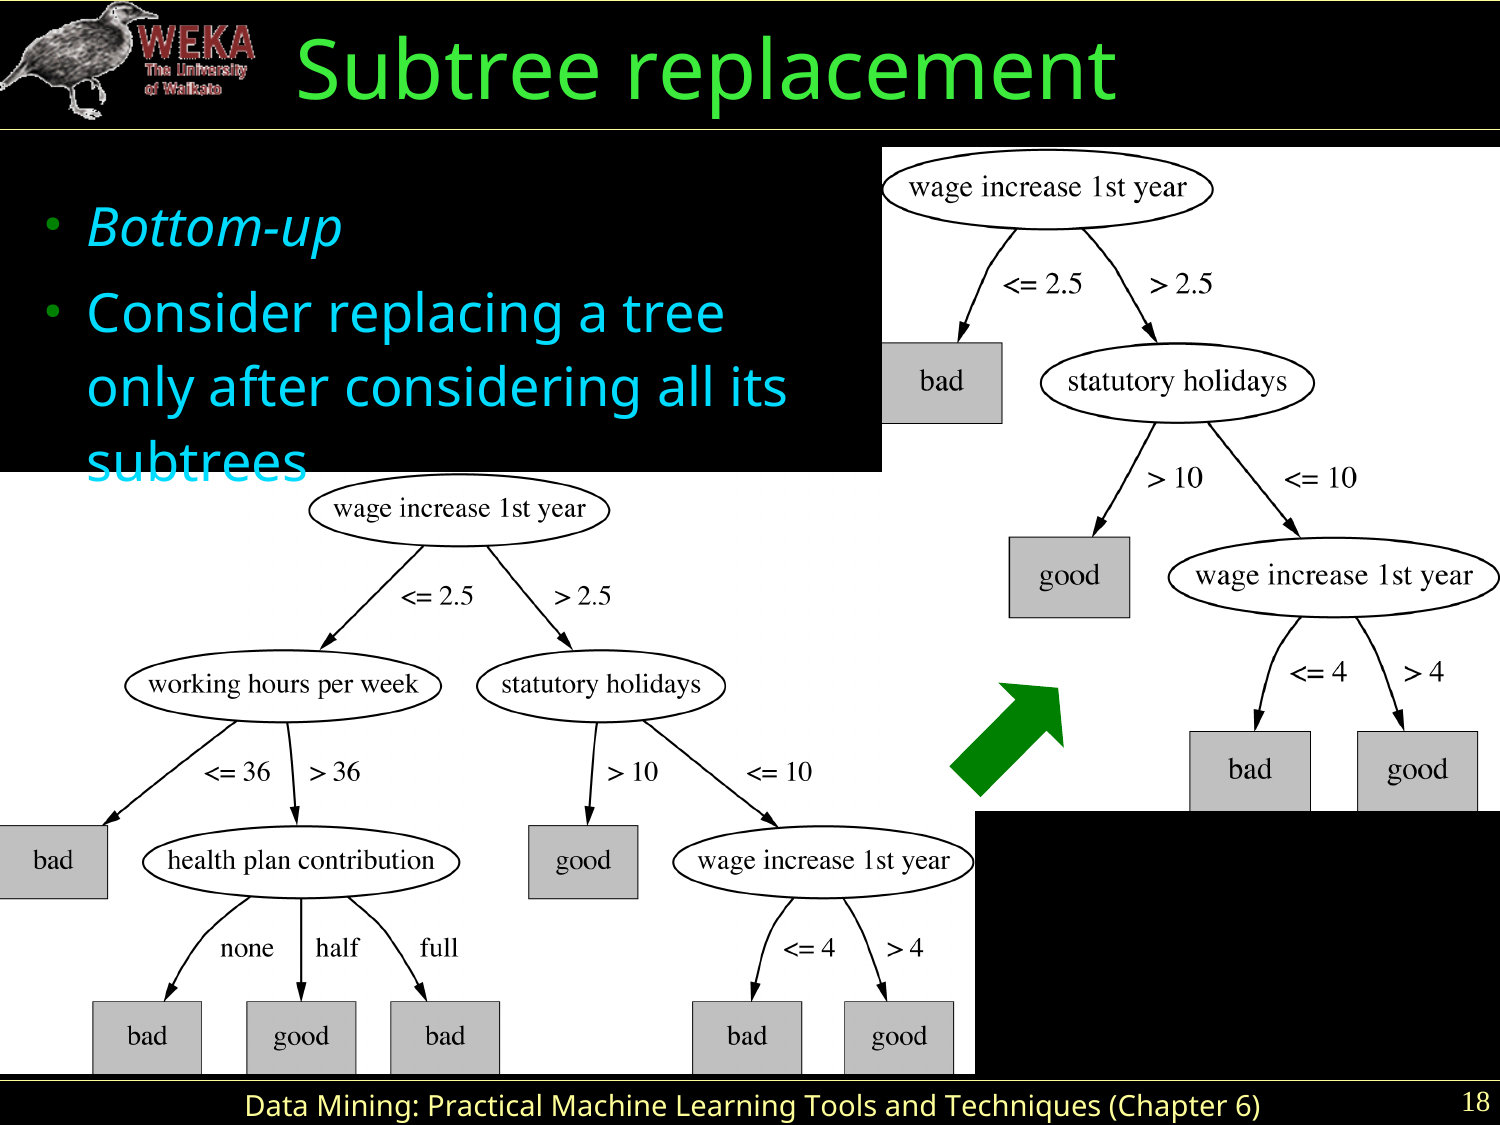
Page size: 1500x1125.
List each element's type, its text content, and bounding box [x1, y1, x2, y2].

text_box [953, 686, 1060, 793]
picture [0, 1, 88, 129]
list Bottom-up Consider replacing a tree only after considering all its subtrees [29, 181, 857, 857]
picture [0, 147, 1500, 1074]
title Subtree replacement [88, 0, 1327, 148]
